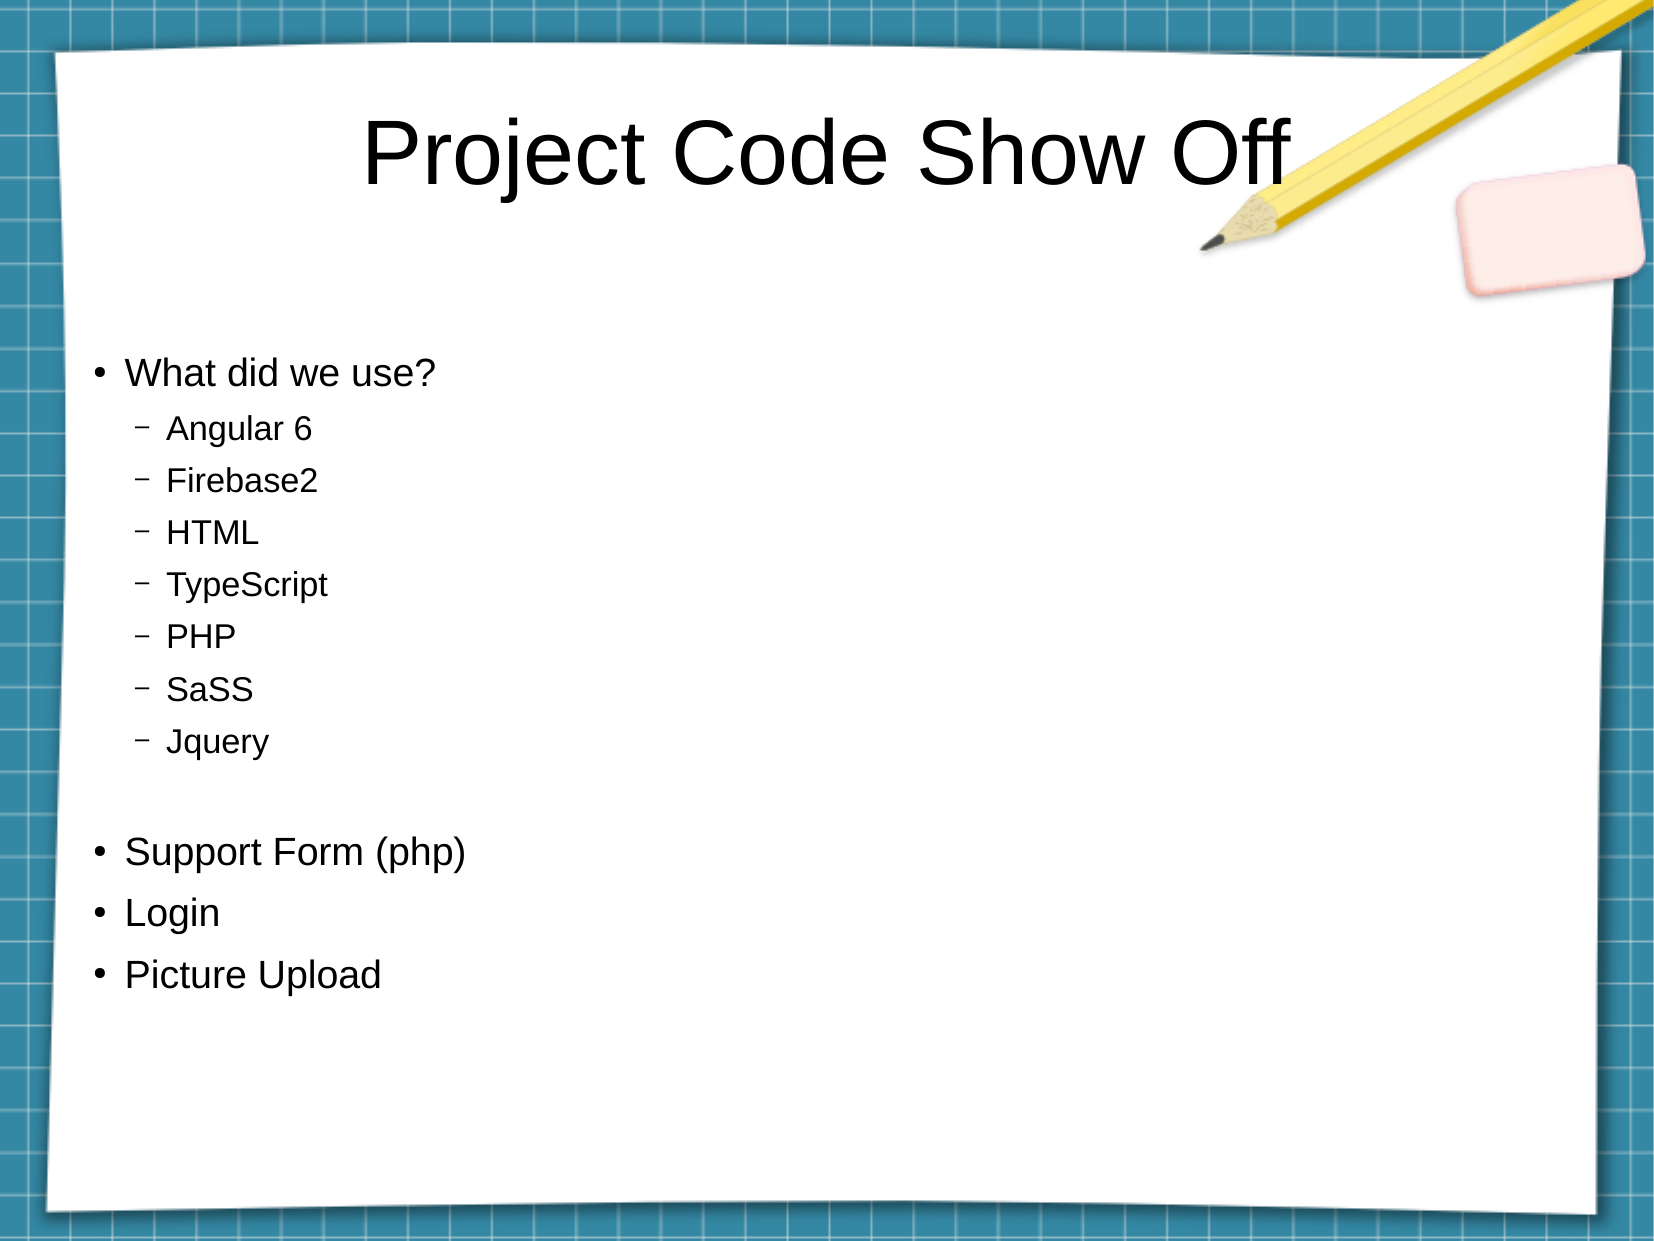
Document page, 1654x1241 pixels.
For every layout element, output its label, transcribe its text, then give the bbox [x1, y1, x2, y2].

picture [0, 0, 1654, 1241]
list What did we use? Angular 6 Firebase2 HTML TypeScript PHP SaSS Jquery Support Form (php) Login Picture Upload [82, 290, 1571, 1010]
title Project Code Show Off [82, 49, 1571, 257]
